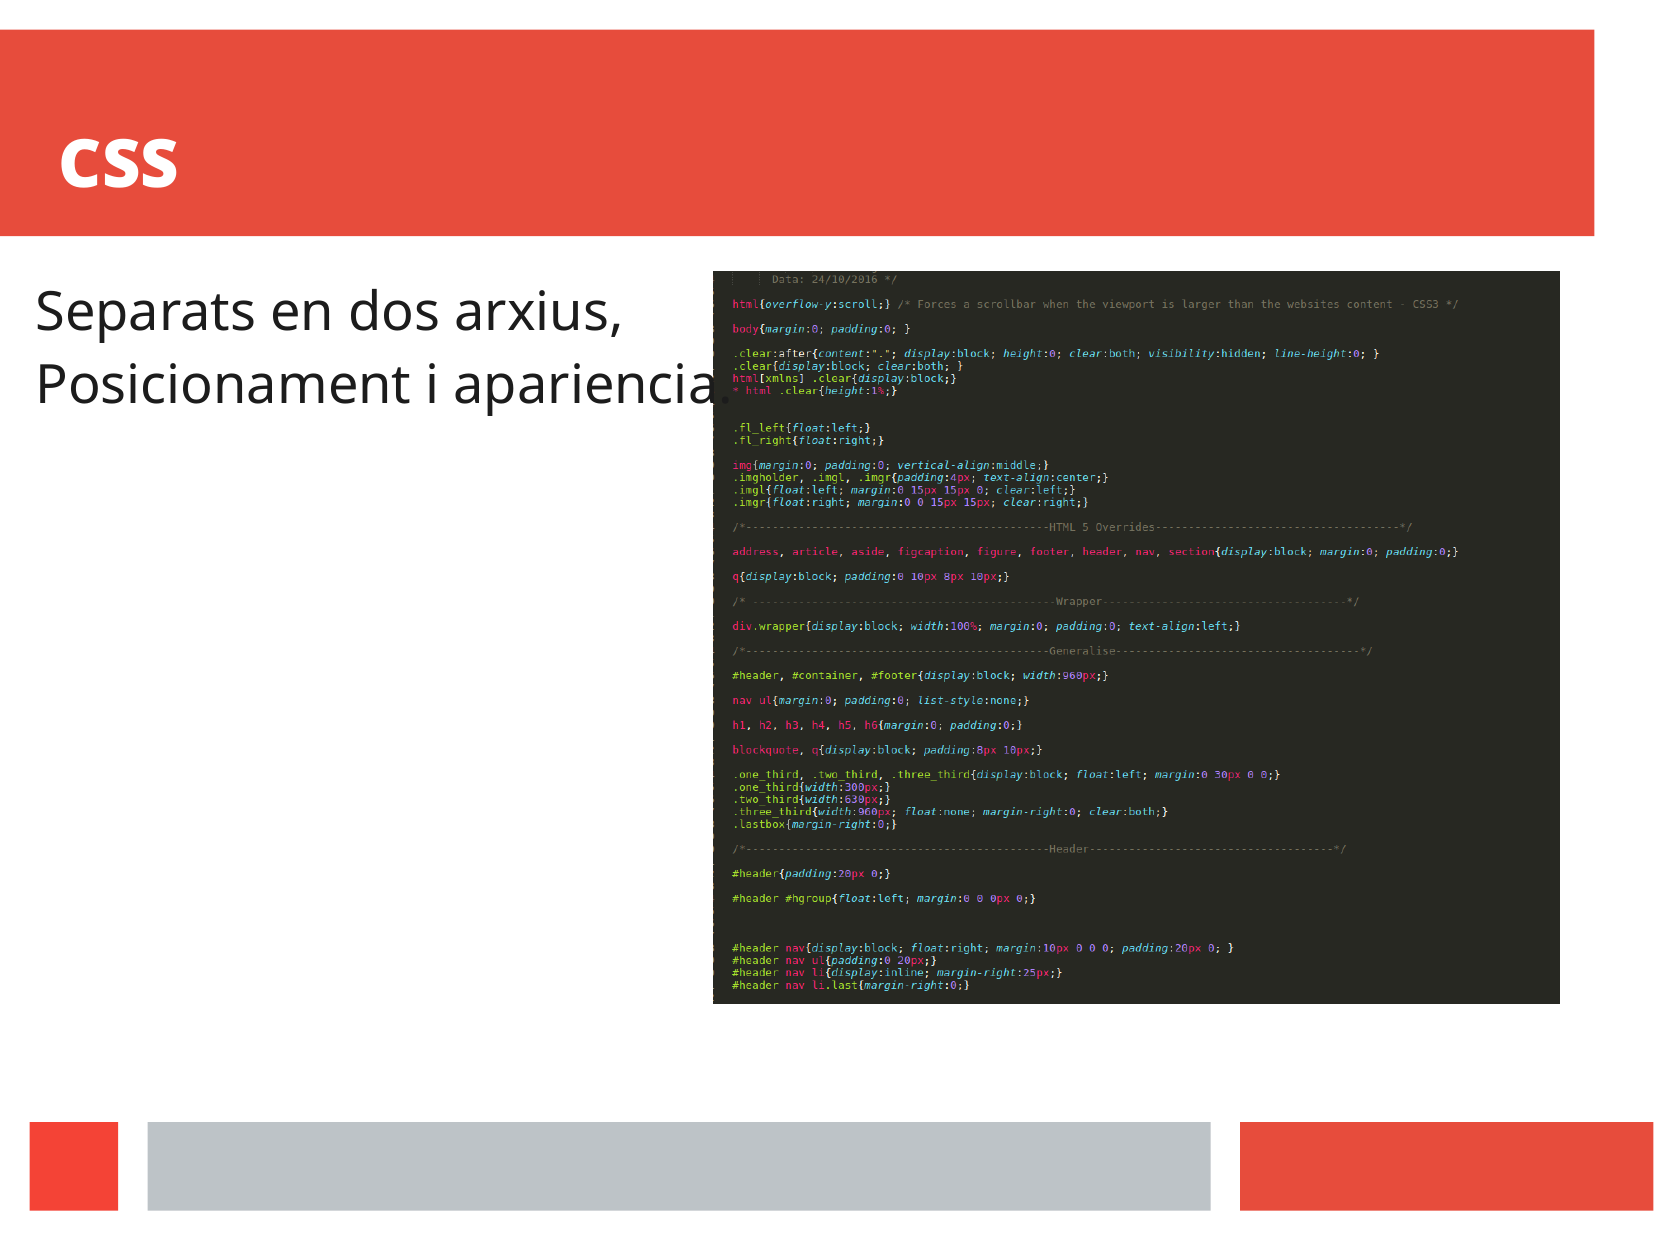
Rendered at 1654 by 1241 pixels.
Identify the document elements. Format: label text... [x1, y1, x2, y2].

picture [713, 271, 1560, 1004]
subtitle Separats en dos arxius, Posicionament i apariencia. [35, 271, 745, 579]
title CSS [59, 59, 1595, 207]
